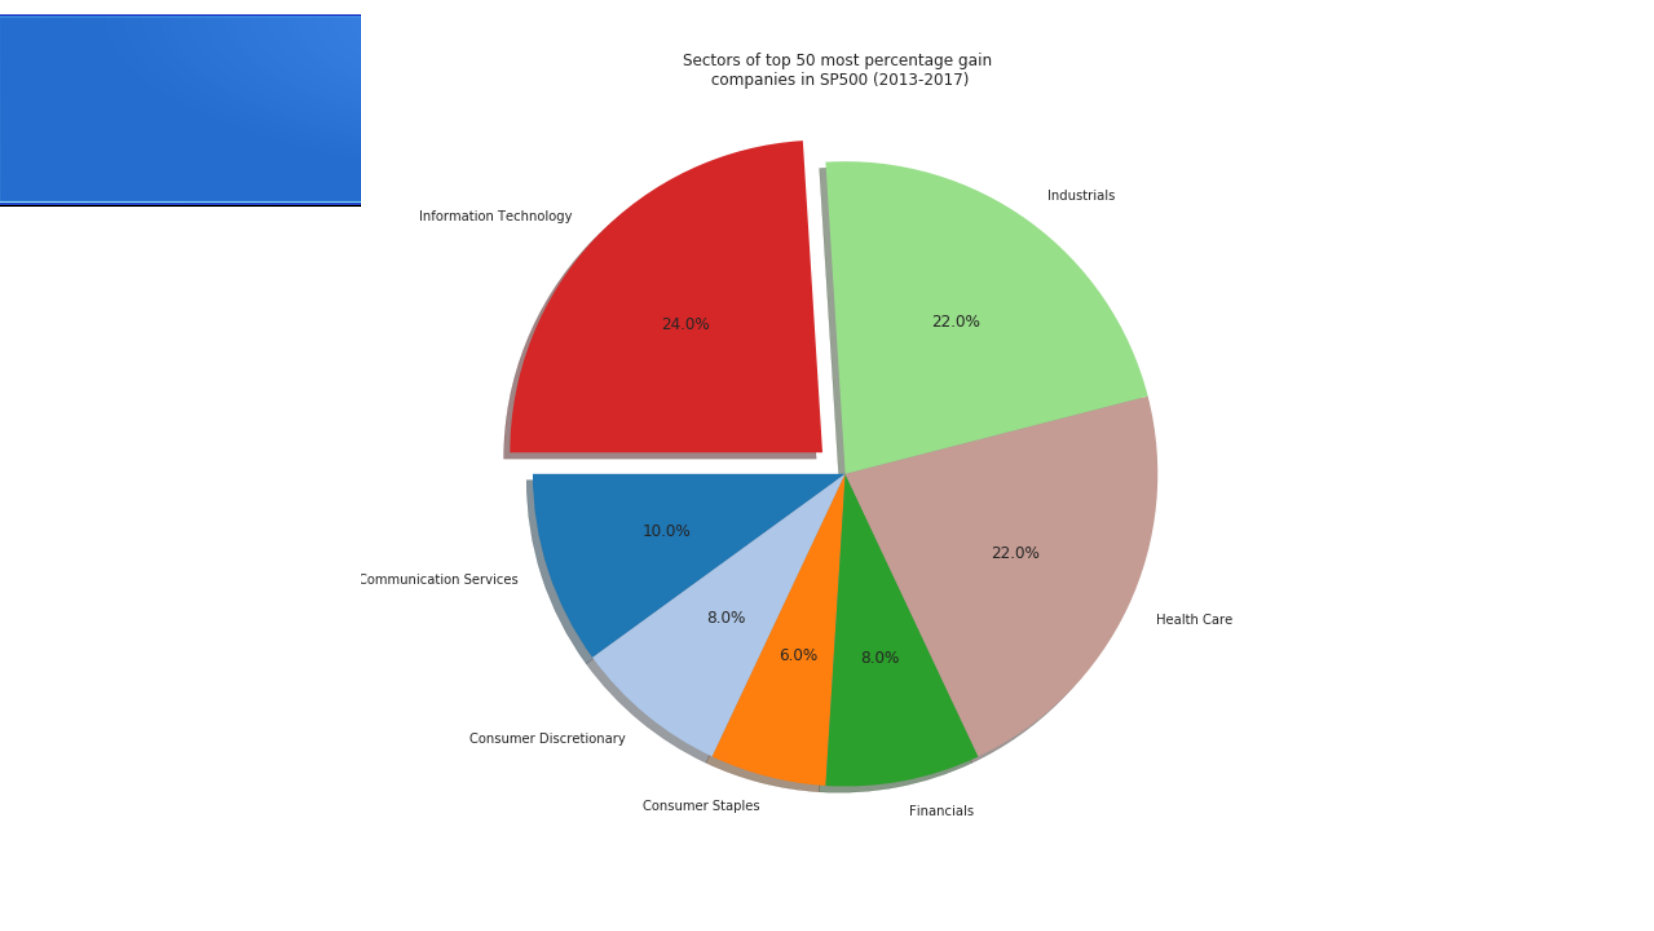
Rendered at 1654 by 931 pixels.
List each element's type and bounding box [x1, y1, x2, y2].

picture [361, 1, 1292, 931]
